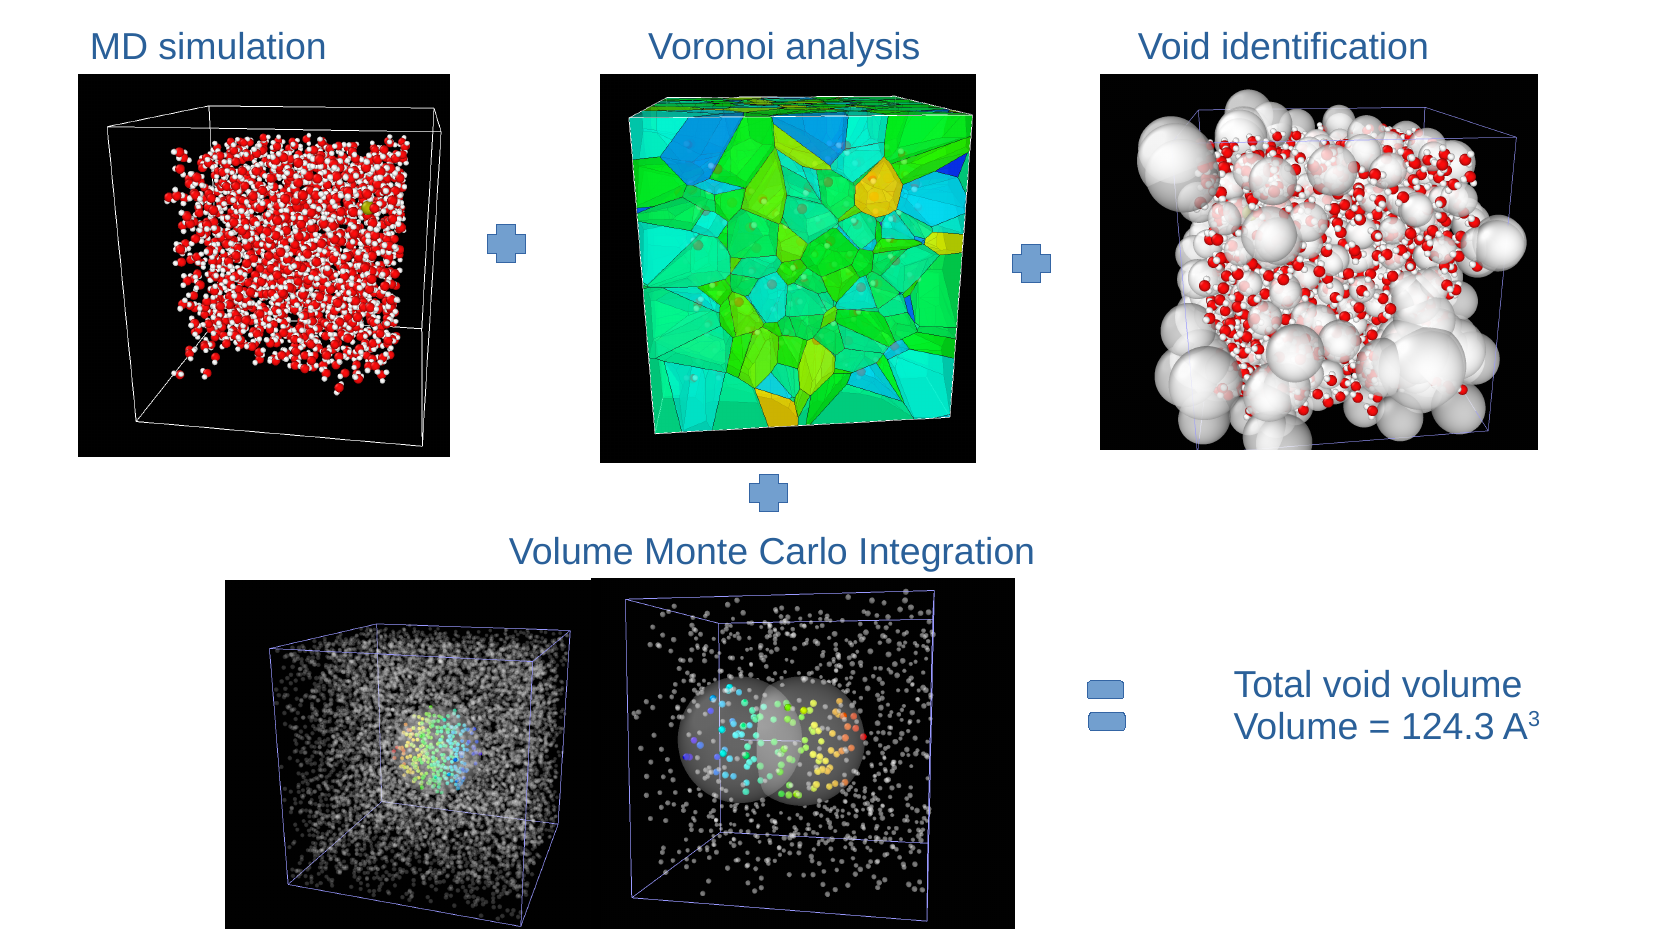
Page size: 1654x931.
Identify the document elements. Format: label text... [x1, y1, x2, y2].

picture [600, 74, 976, 463]
picture [78, 74, 451, 457]
text_box [1087, 680, 1124, 699]
text_box [487, 224, 526, 263]
text_box [1012, 244, 1051, 283]
text_box [749, 474, 788, 512]
picture [1100, 74, 1538, 451]
text_box Total void volume Volume = 124.3 A3 [1218, 655, 1555, 755]
text_box [1088, 712, 1126, 731]
text_box MD simulation [75, 18, 342, 76]
text_box Volume Monte Carlo Integration [494, 523, 1051, 581]
text_box Void identification [1123, 18, 1444, 76]
text_box Voronoi analysis [633, 18, 936, 76]
picture [225, 578, 1015, 929]
